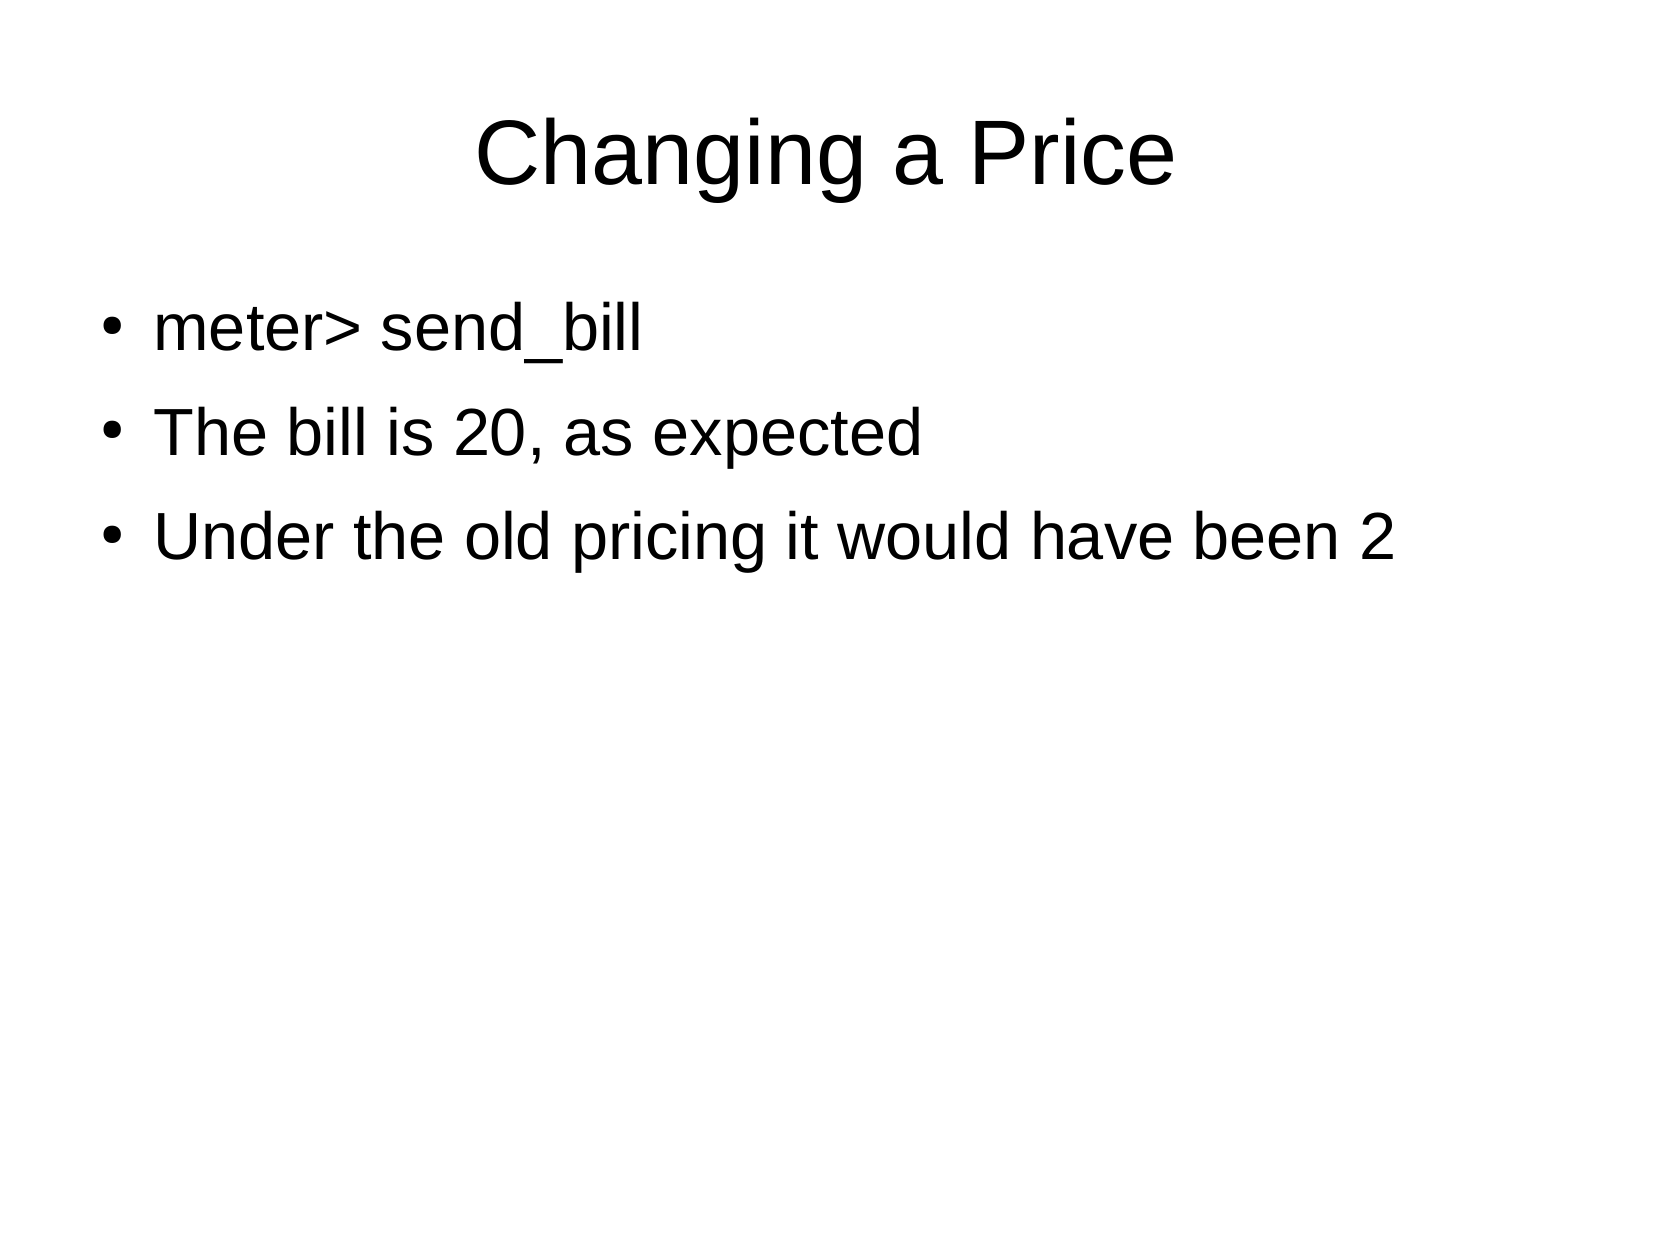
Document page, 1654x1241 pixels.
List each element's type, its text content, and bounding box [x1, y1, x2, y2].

title Changing a Price [82, 49, 1571, 257]
list meter> send_bill The bill is 20, as expected Under the old pricing it would have been 2 [82, 290, 1571, 1010]
